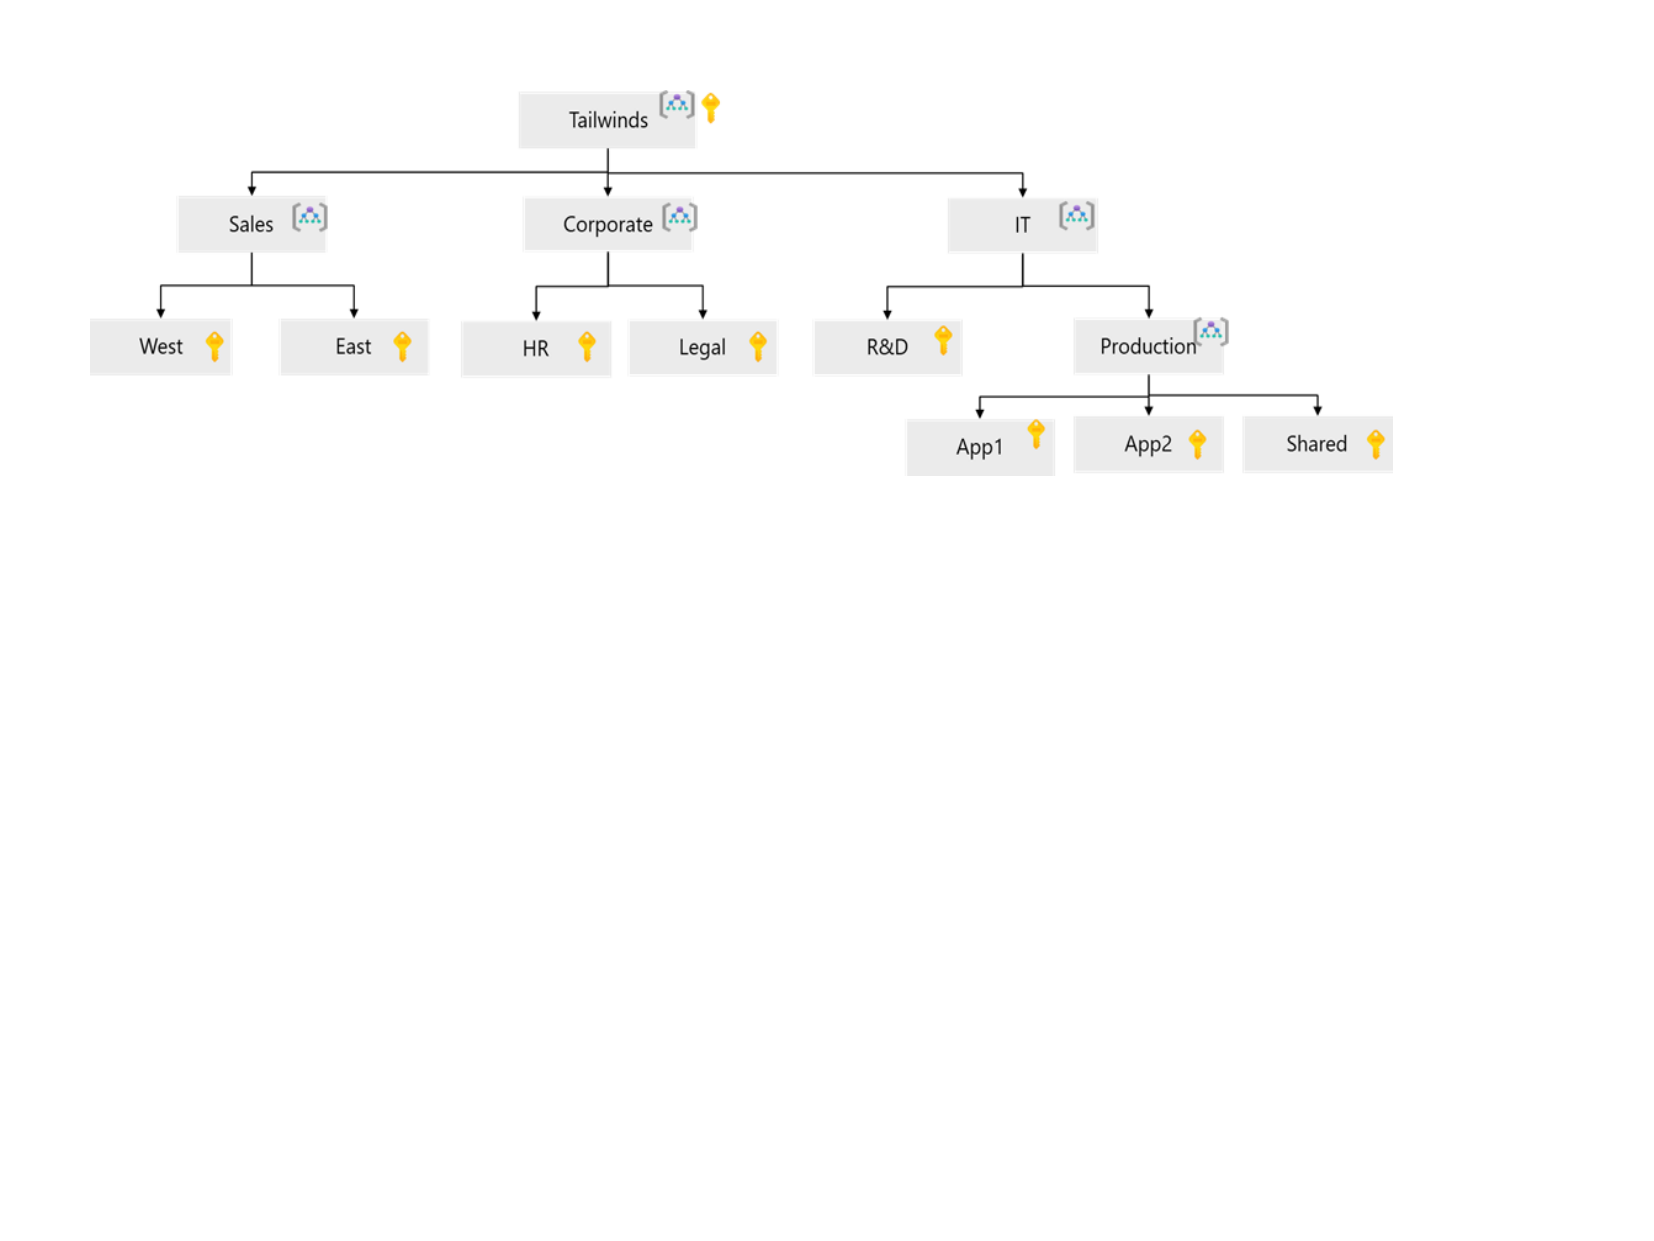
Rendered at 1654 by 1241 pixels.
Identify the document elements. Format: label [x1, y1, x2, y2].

picture [90, 89, 1393, 477]
